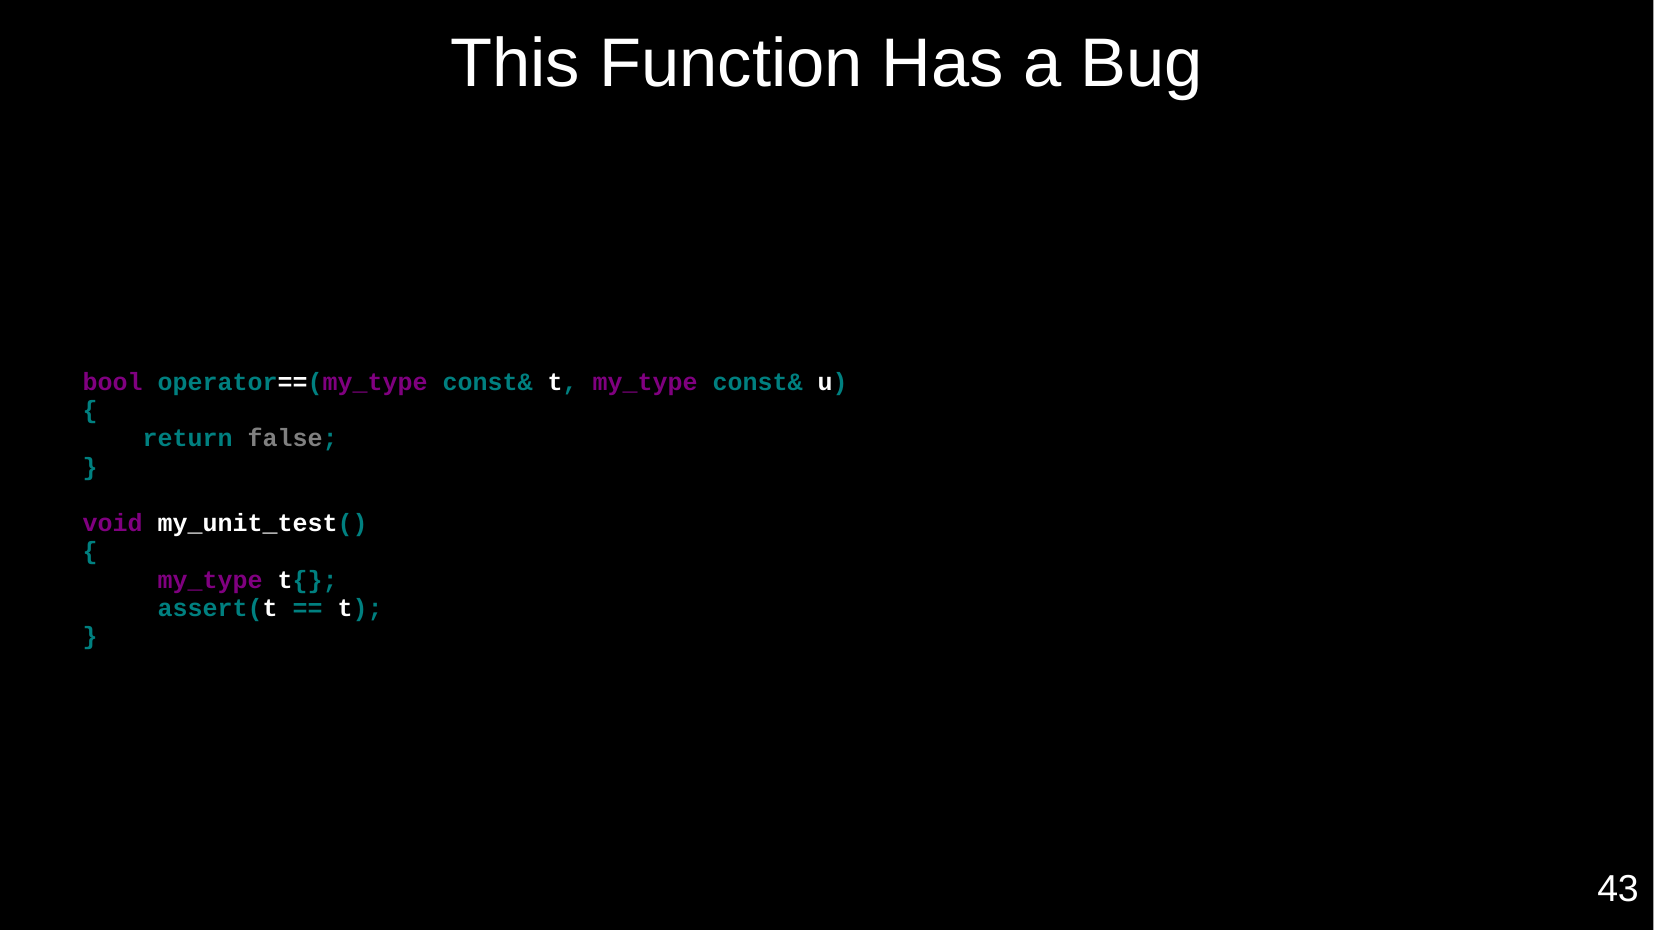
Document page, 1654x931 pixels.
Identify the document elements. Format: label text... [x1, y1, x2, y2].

title This Function Has a Bug [82, 4, 1571, 121]
subtitle bool operator==(my_type const& t, my_type const& u) { return false; } void my_unit_test() { my_type t{}; assert(t == t); } [82, 132, 1571, 889]
text_box <number> [1024, 860, 1654, 931]
